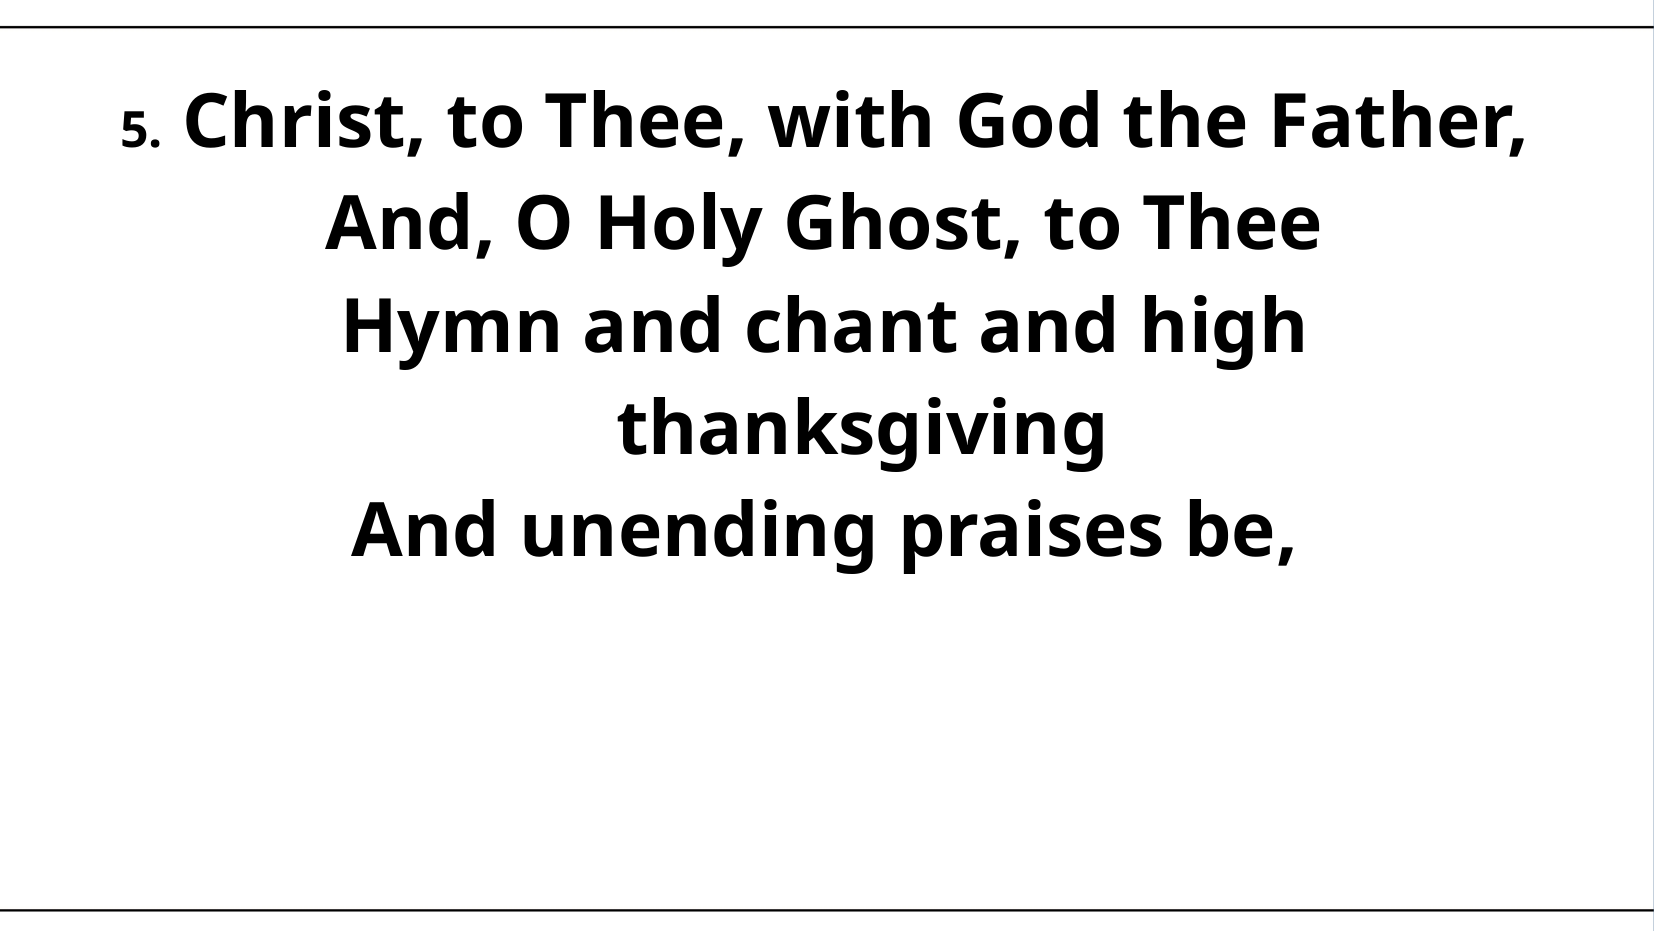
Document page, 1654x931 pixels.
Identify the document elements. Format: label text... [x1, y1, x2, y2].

picture [0, 0, 1654, 931]
text_box 5. Christ, to Thee, with God the Father, And, O Holy Ghost, to Thee Hymn and chant and high thanksgiving And unending praises be, [75, 60, 1576, 475]
